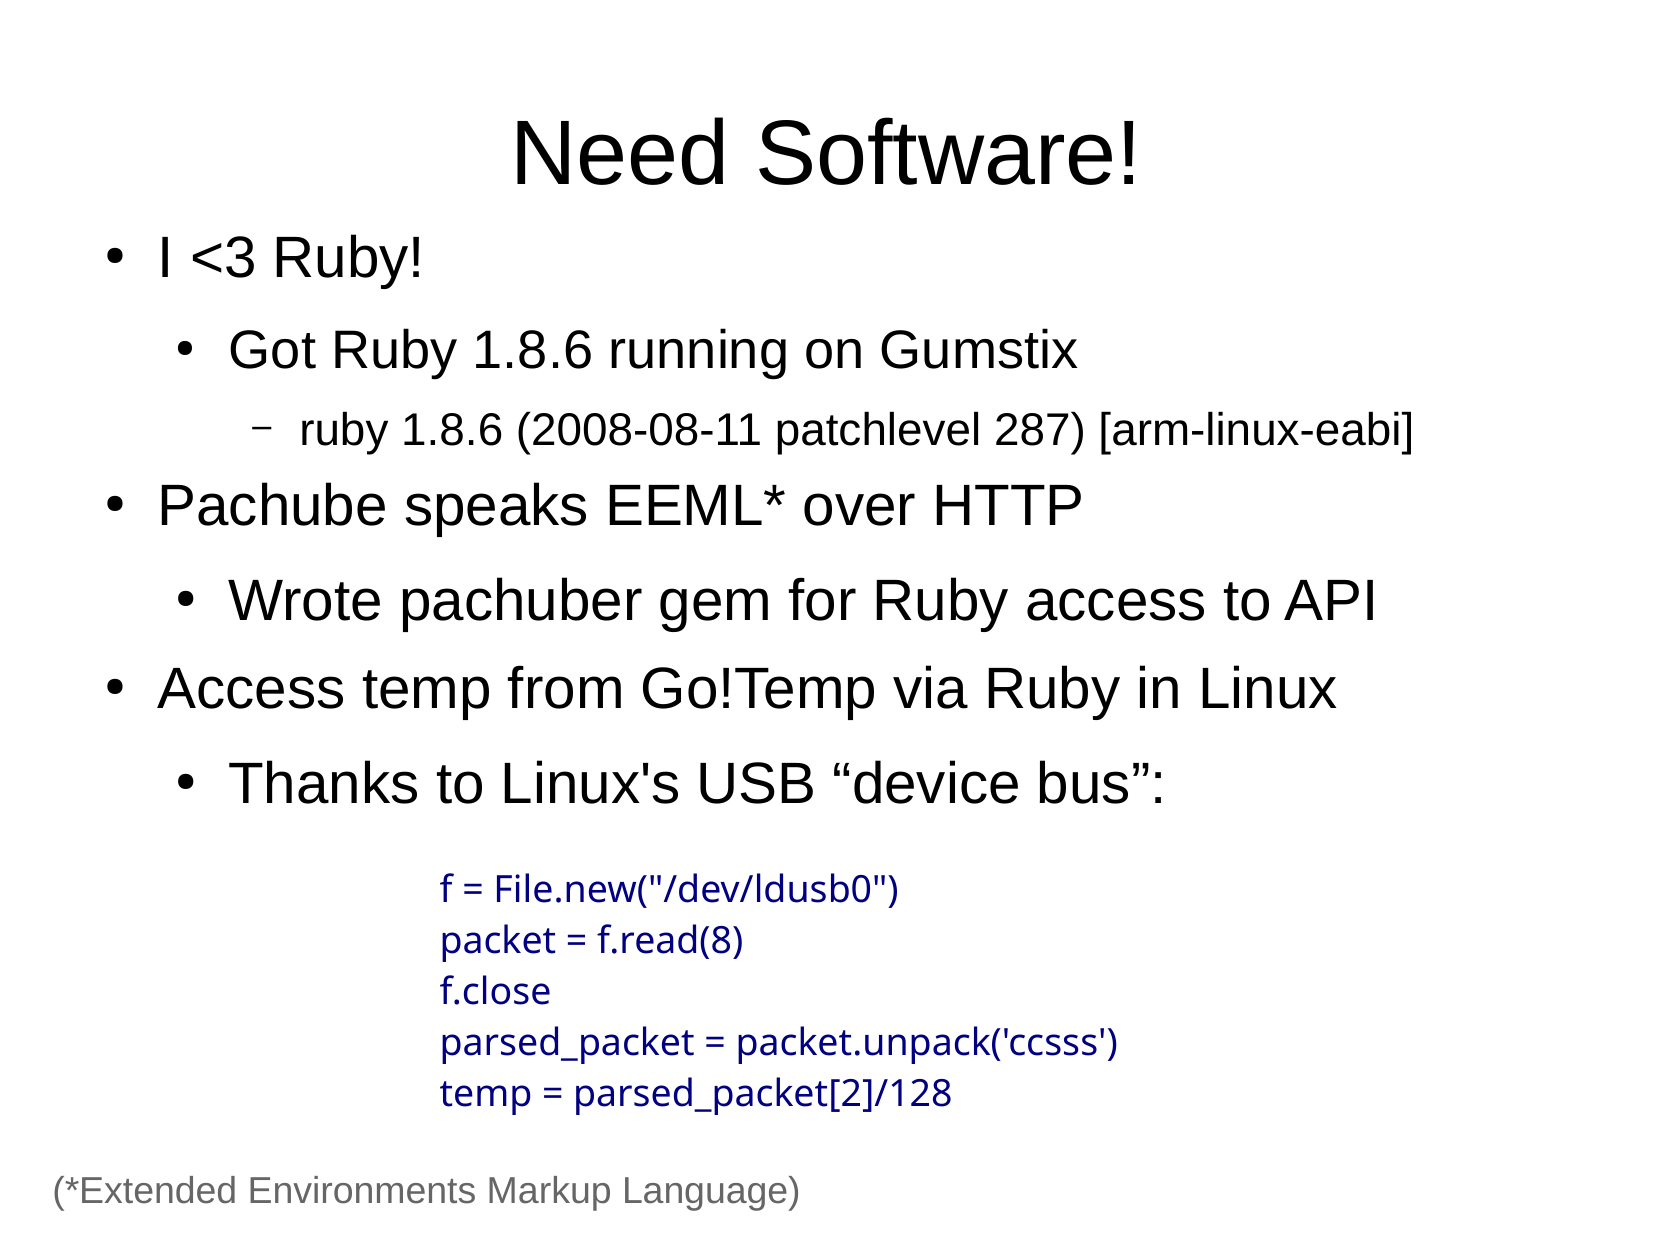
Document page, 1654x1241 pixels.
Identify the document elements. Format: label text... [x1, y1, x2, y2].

list I <3 Ruby! Got Ruby 1.8.6 running on Gumstix ruby 1.8.6 (2008-08-11 patchlevel 287) [arm-linux-eabi] Pachube speaks EEML* over HTTP Wrote pachuber gem for Ruby access to API Access temp from Go!Temp via Ruby in Linux Thanks to Linux's USB “device bus”: [86, 225, 1576, 1029]
text_box (*Extended Environments Markup Language) [37, 1162, 818, 1220]
text_box f = File.new("/dev/ldusb0") packet = f.read(8) f.close parsed_packet = packet.unpack('ccsss') temp = parsed_packet[2]/128 [424, 855, 1313, 1088]
title Need Software! [82, 56, 1571, 250]
